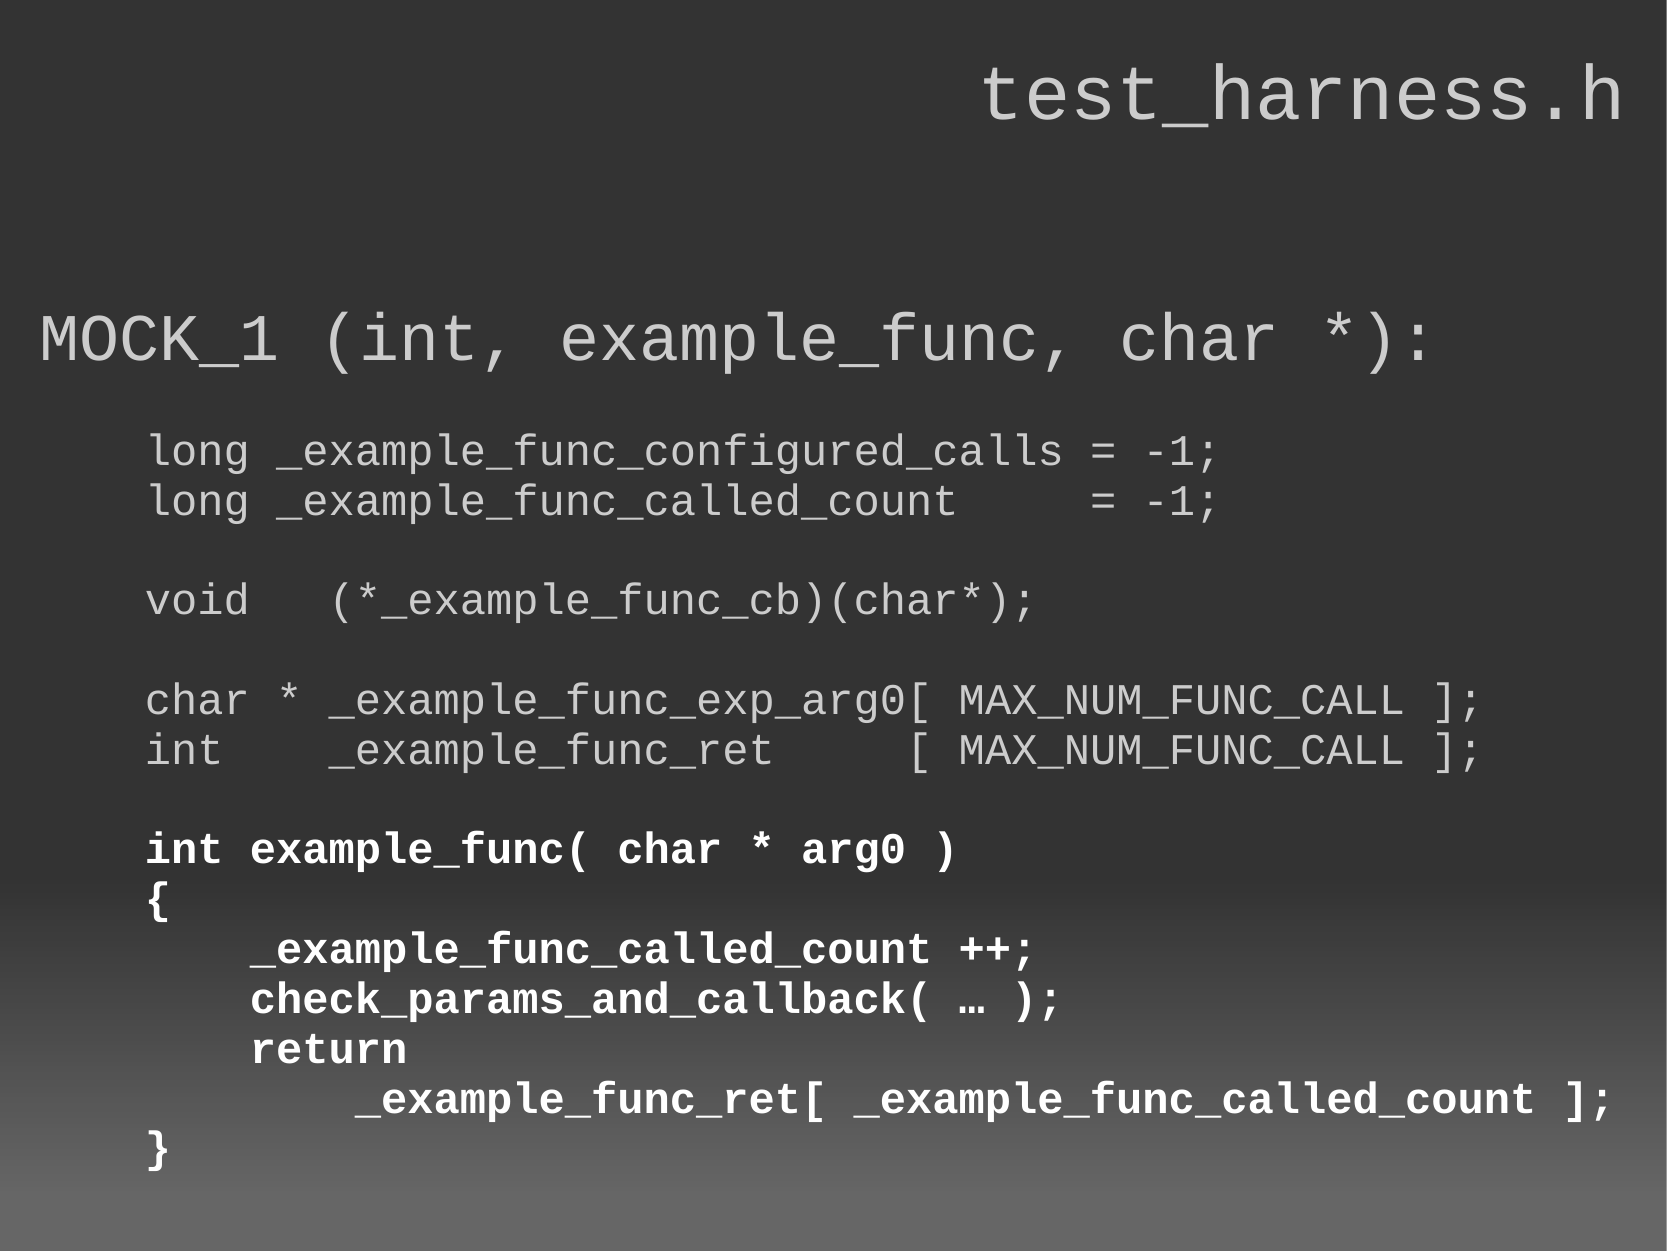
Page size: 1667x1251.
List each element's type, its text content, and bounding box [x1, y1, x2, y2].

title test_harness.h [39, 49, 1626, 240]
picture [0, 0, 1667, 1251]
list MOCK_1 (int, example_func, char *): long _example_func_configured_calls = -1; long _example_func_called_count = -1; void (*_example_func_cb)(char*); char * _example_func_exp_arg0[ MAX_NUM_FUNC_CALL ]; int _example_func_ret [ MAX_NUM_FUNC_CALL ]; int example_func( char * arg0 ) { _example_func_called_count ++; check_params_and_callback( … ); return _example_func_ret[ _example_func_called_count ]; } [39, 299, 1667, 1203]
